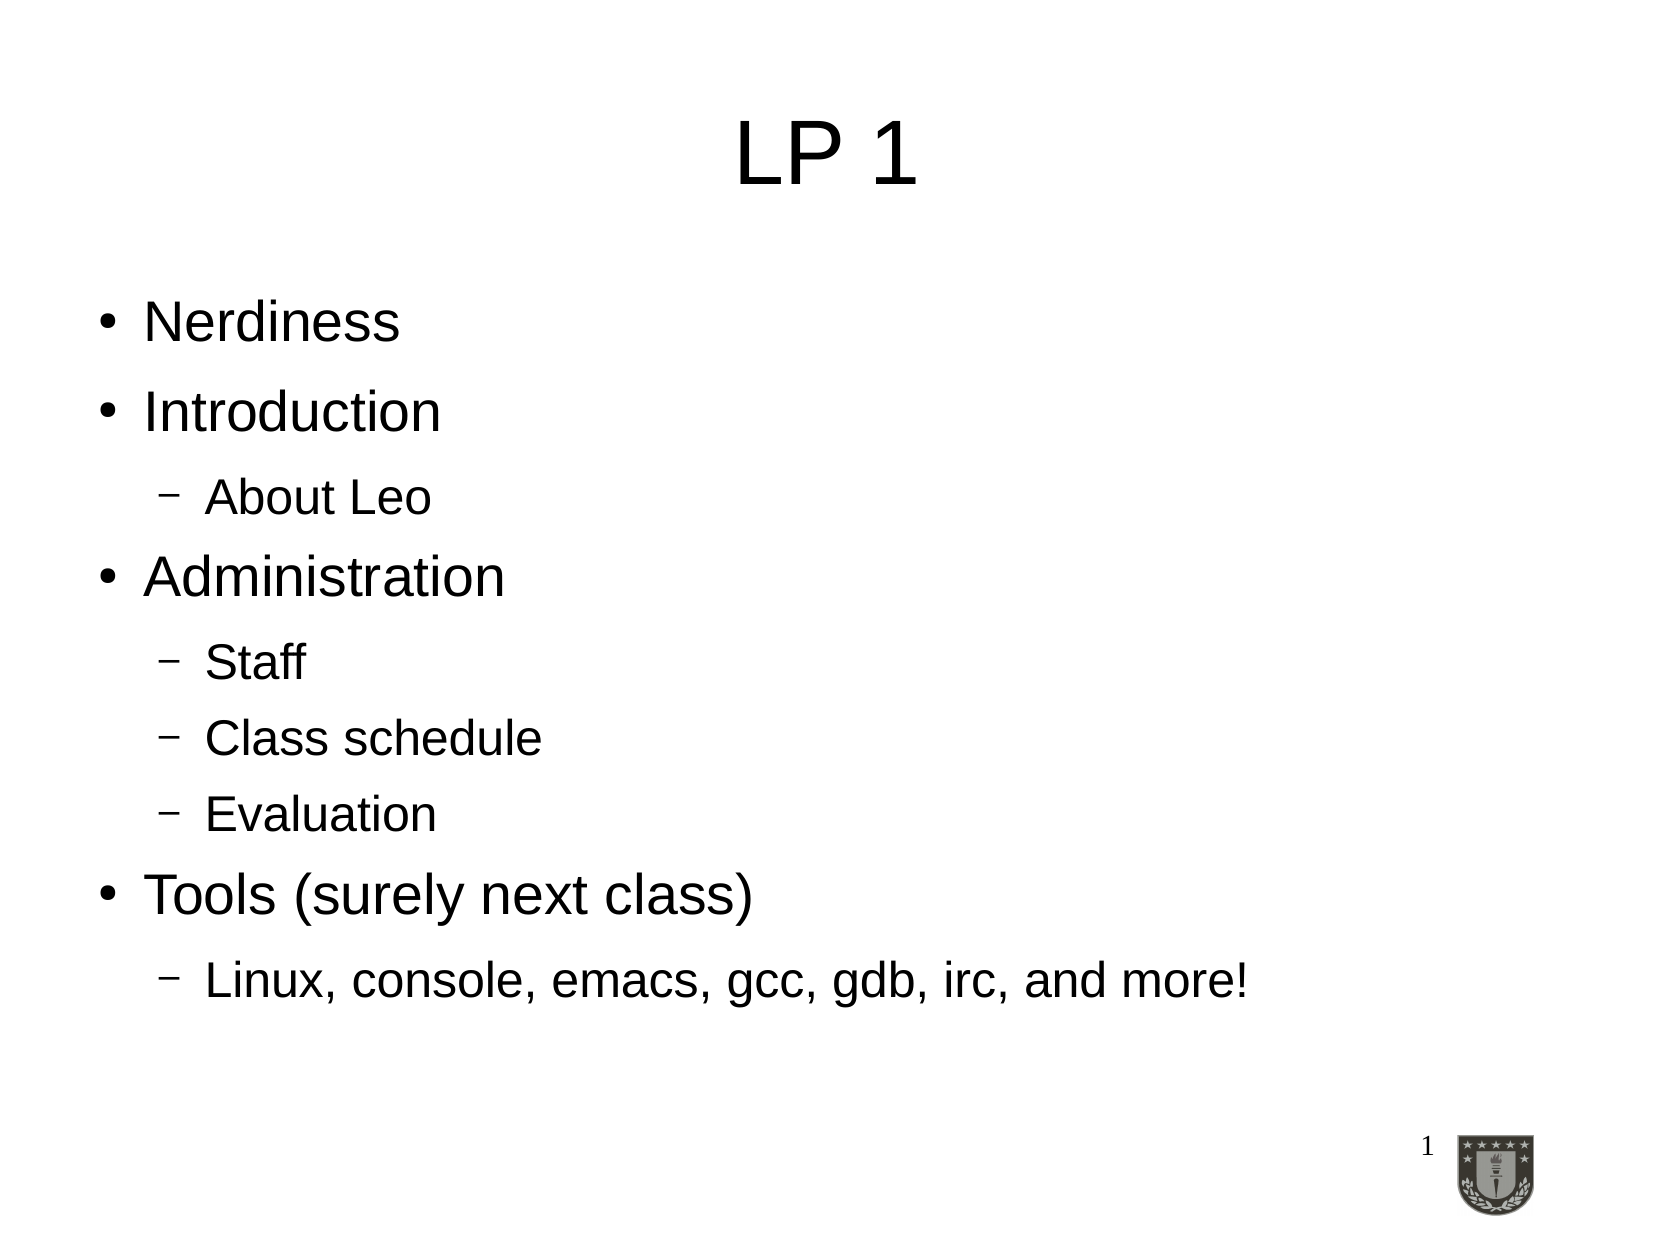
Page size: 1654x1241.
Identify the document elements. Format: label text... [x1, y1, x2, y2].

list Nerdiness Introduction About Leo Administration Staff Class schedule Evaluation Tools (surely next class) Linux, console, emacs, gcc, gdb, irc, and more! [82, 290, 1538, 1010]
picture [1457, 1135, 1534, 1216]
title LP 1 [82, 49, 1571, 257]
